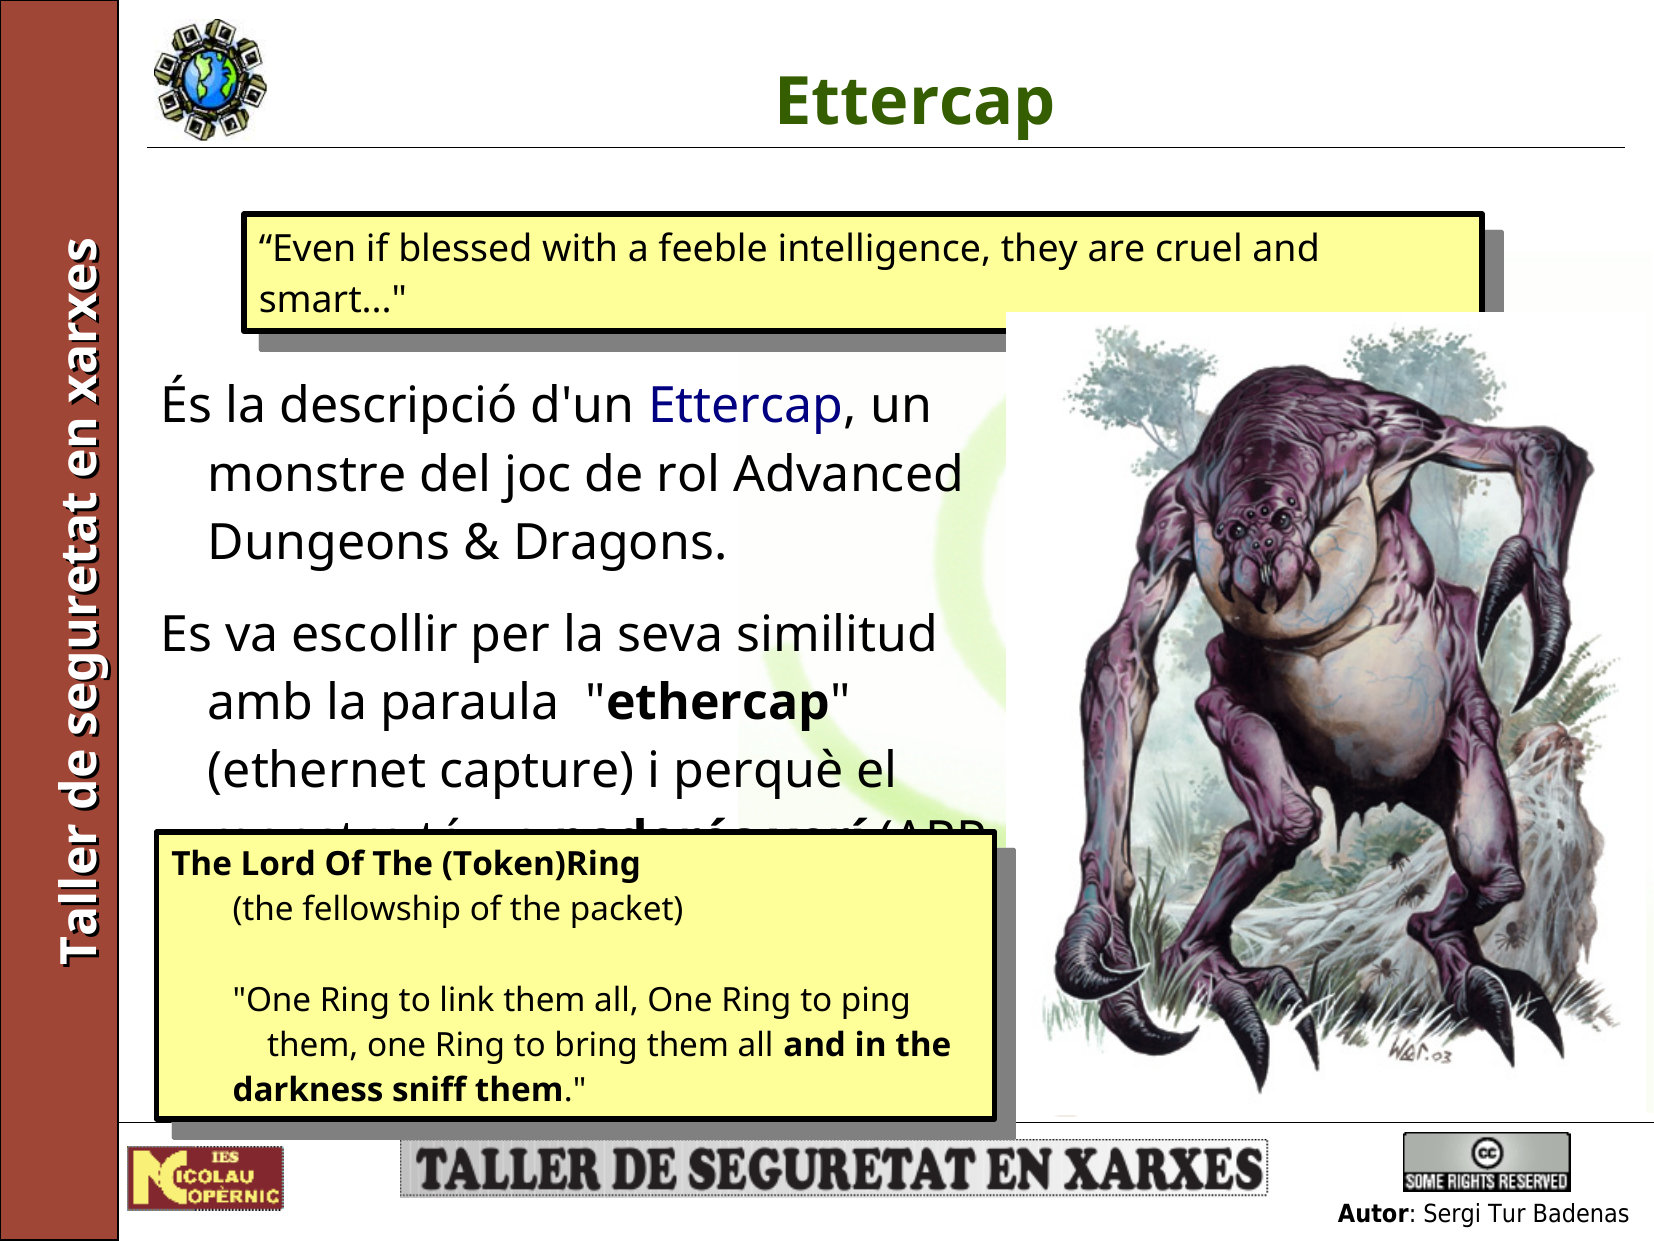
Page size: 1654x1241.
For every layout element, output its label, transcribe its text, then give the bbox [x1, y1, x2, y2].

picture [934, 824, 948, 829]
picture [738, 252, 1654, 1117]
picture [1403, 1132, 1571, 1192]
picture [760, 773, 775, 784]
picture [400, 1139, 1270, 1198]
title Ettercap [171, 49, 1654, 148]
text_box “Even if blessed with a feeble intelligence, they are cruel and smart..." [243, 214, 1483, 289]
picture [154, 19, 268, 142]
text_box The Lord Of The (Token)Ring (the fellowship of the packet) "One Ring to link them all, One Ring to ping them, one Ring to bring them all and in the darkness sniff them." [156, 832, 995, 1097]
picture [127, 1146, 284, 1211]
picture [792, 773, 806, 784]
picture [965, 824, 979, 829]
list És la descripció d'un Ettercap, un monstre del joc de rol Advanced Dungeons & Dragons. Es va escollir per la seva similitud amb la paraula "ethercap" (ethernet capture) i perquè el monstre té un poderós verí (ARP Poisoning). [66, 260, 988, 773]
